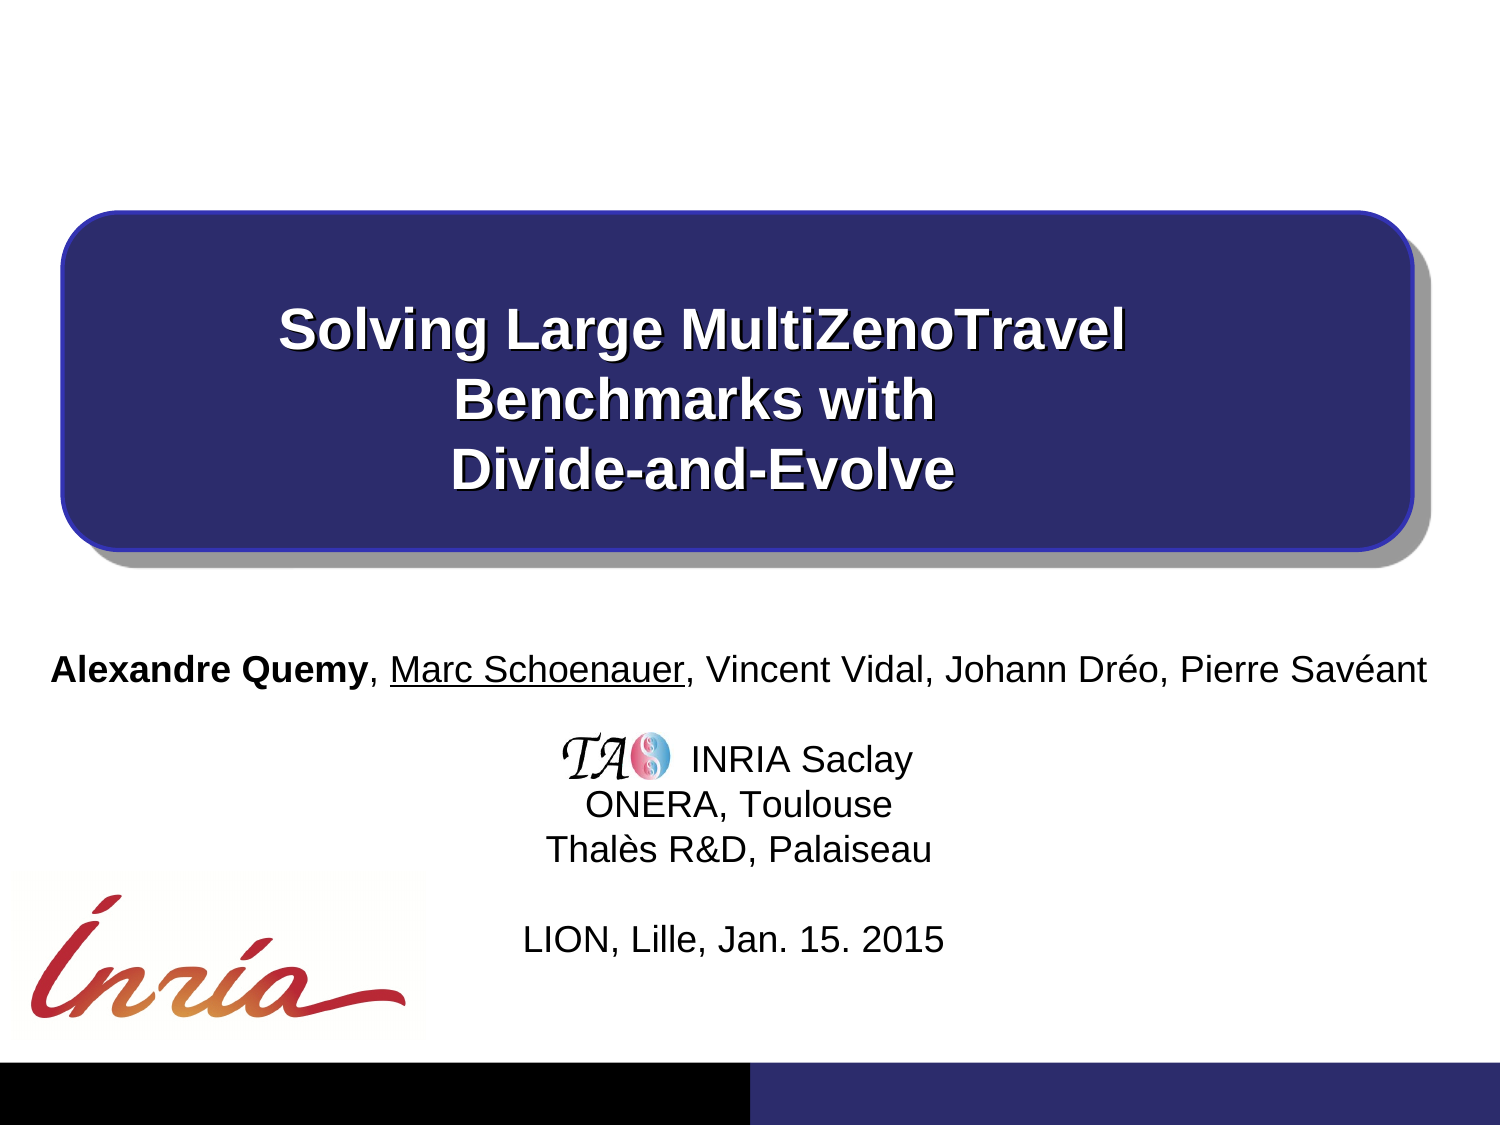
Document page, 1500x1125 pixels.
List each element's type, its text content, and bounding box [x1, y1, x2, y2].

picture [11, 871, 426, 1040]
picture [555, 732, 674, 780]
text_box Alexandre Quemy, Marc Schoenauer, Vincent Vidal, Johann Dréo, Pierre Savéant INRIA Saclay ONERA, Toulouse Thalès R&D, Palaiseau LION, Lille, Jan. 15. 2015 [35, 637, 1441, 968]
text_box Solving Large MultiZenoTravel Benchmarks with Divide-and-Evolve [248, 283, 1326, 579]
